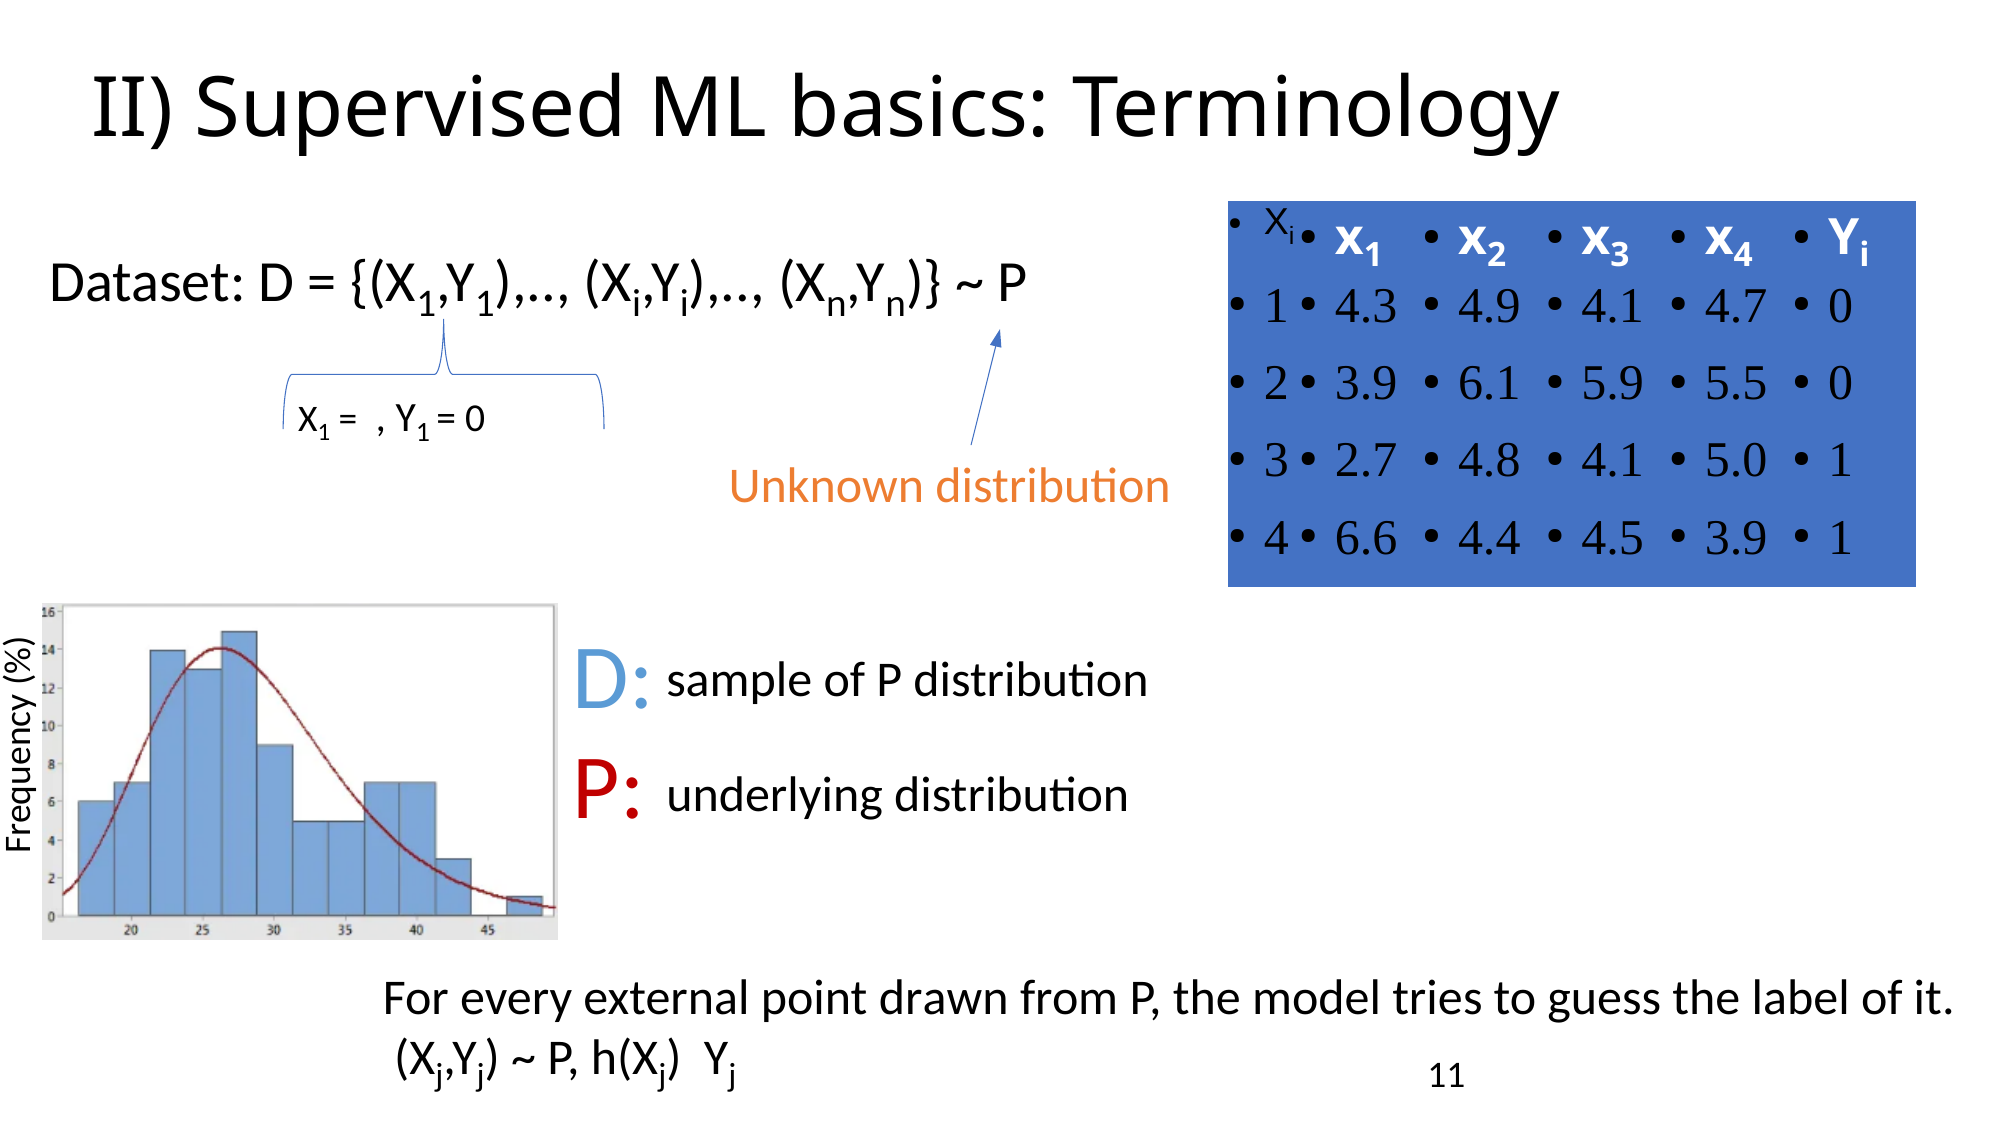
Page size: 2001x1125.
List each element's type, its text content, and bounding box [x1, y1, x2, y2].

text_box underlying distribution [651, 753, 1652, 830]
table_cell 2.7 [1299, 432, 1423, 510]
table_cell 4 [1228, 510, 1299, 587]
text_box X1 = , Y1 = 0 [283, 382, 684, 568]
table_cell 5.5 [1669, 355, 1793, 432]
table_header x3 [1546, 201, 1669, 278]
table_cell 3.9 [1669, 510, 1793, 587]
table_header x1 [1299, 201, 1423, 278]
table_header Yi [1793, 201, 1916, 278]
table_header x4 [1669, 201, 1793, 278]
table_cell 1 [1793, 432, 1916, 510]
text_box For every external point drawn from P, the model tries to guess the label of it. (Xj,Yj) ~ P, h(Xj) Yj [382, 964, 1976, 1086]
text_box D: P: [557, 609, 684, 907]
table_cell 6.1 [1423, 355, 1546, 432]
table_cell 5.9 [1546, 355, 1669, 432]
table_cell 4.5 [1546, 510, 1669, 587]
table_cell 4.1 [1546, 432, 1669, 510]
table_cell 4.9 [1423, 278, 1546, 355]
table_cell 4.1 [1546, 278, 1669, 355]
table_cell 6.6 [1299, 510, 1423, 587]
text_box Frequency (%) [0, 474, 46, 869]
table_cell 0 [1793, 355, 1916, 432]
picture [42, 603, 558, 940]
table_cell 4.8 [1423, 432, 1546, 510]
table_cell 3.9 [1299, 355, 1423, 432]
table_cell 2 [1228, 355, 1299, 432]
table_cell 4.7 [1669, 278, 1793, 355]
table_header x2 [1423, 201, 1546, 278]
table_cell 4.3 [1299, 278, 1423, 355]
table_cell 1 [1793, 510, 1916, 587]
text_box Unknown distribution [713, 445, 1228, 521]
table_cell 1 [1228, 278, 1299, 355]
table_cell 0 [1793, 278, 1916, 355]
text_box sample of P distribution [651, 638, 1652, 715]
table_cell 4.4 [1423, 510, 1546, 587]
table_cell 3 [1228, 432, 1299, 510]
text_box Dataset: D = {(X1,Y1),.., (Xi,Yi),.., (Xn,Yn)} ~ P [34, 235, 1062, 322]
table_header Xi [1228, 201, 1299, 278]
text_box [1412, 1042, 1863, 1103]
table_cell 5.0 [1669, 432, 1793, 510]
text_box II) Supervised ML basics: Terminology [76, 45, 1607, 162]
